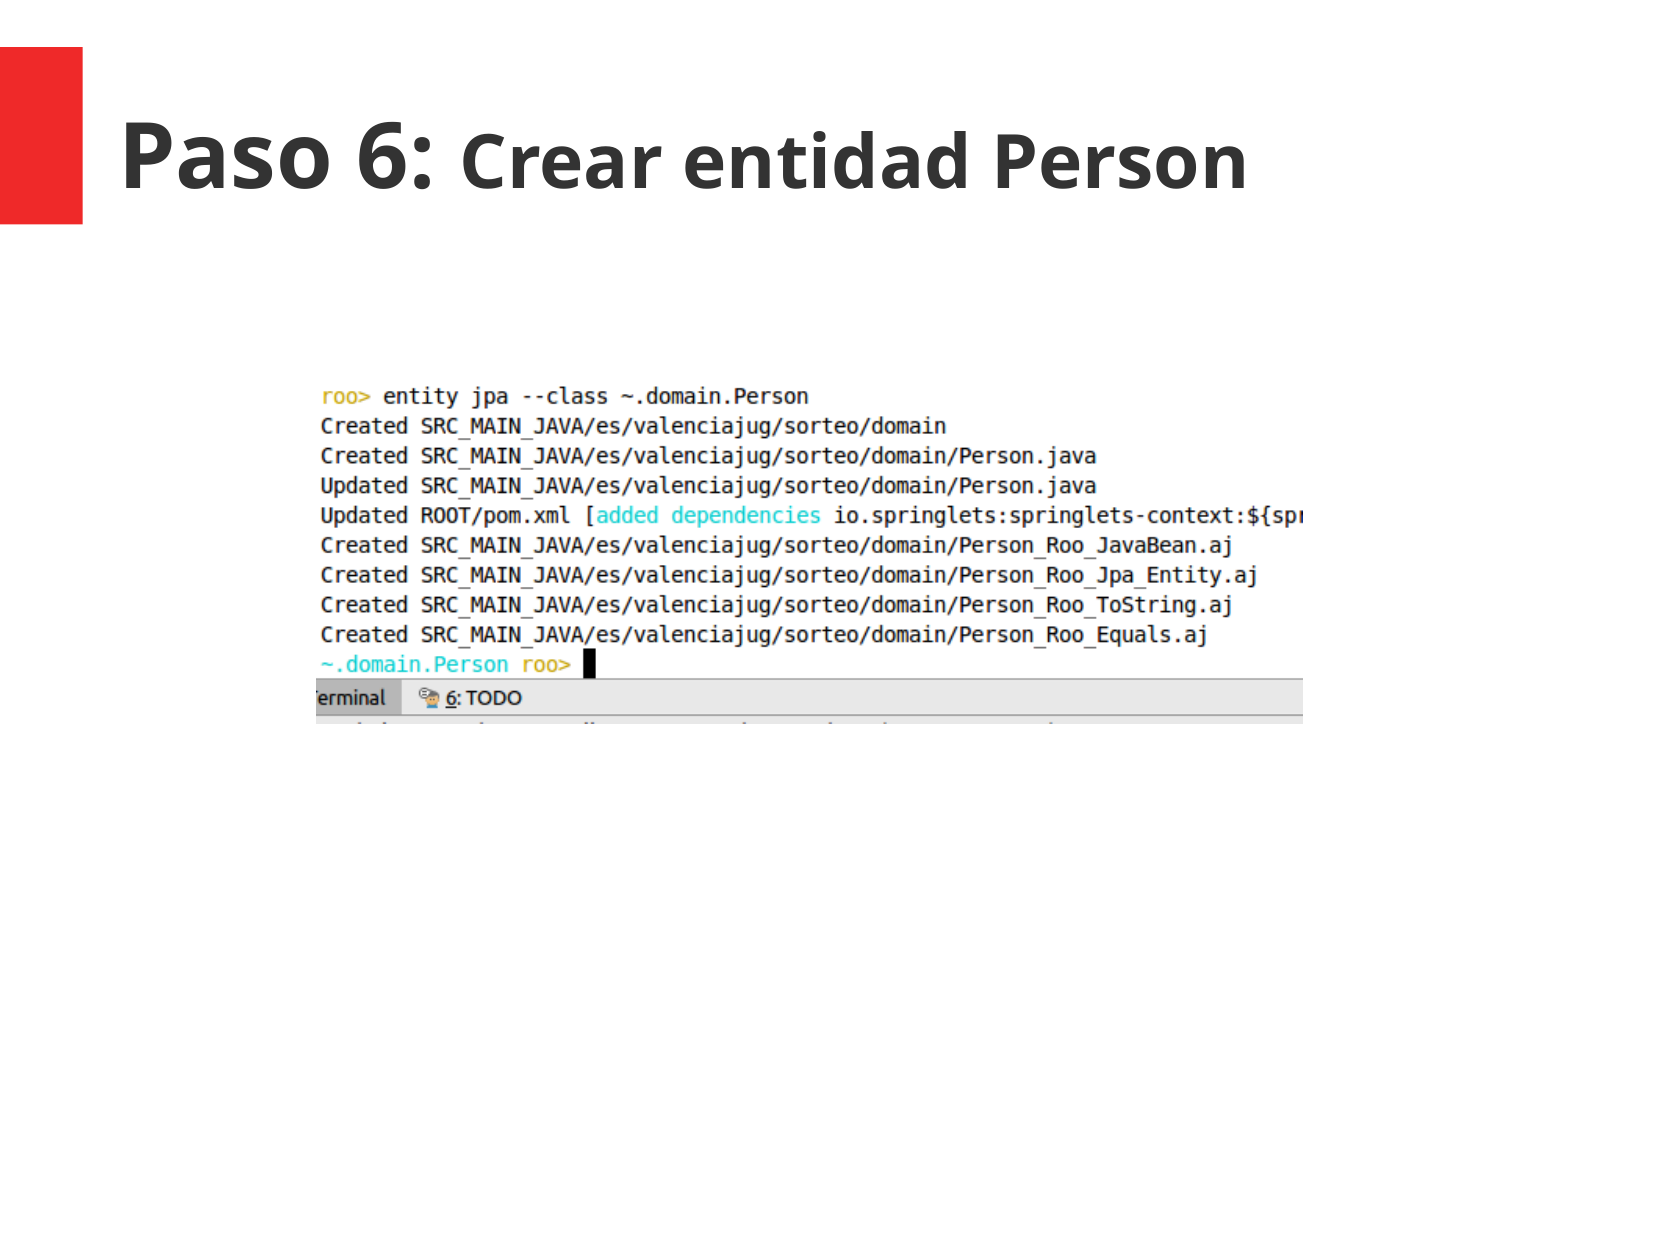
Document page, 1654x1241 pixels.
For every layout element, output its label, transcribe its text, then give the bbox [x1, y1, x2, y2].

picture [316, 379, 1303, 724]
title Paso 6: Crear entidad Person [118, 49, 1571, 257]
